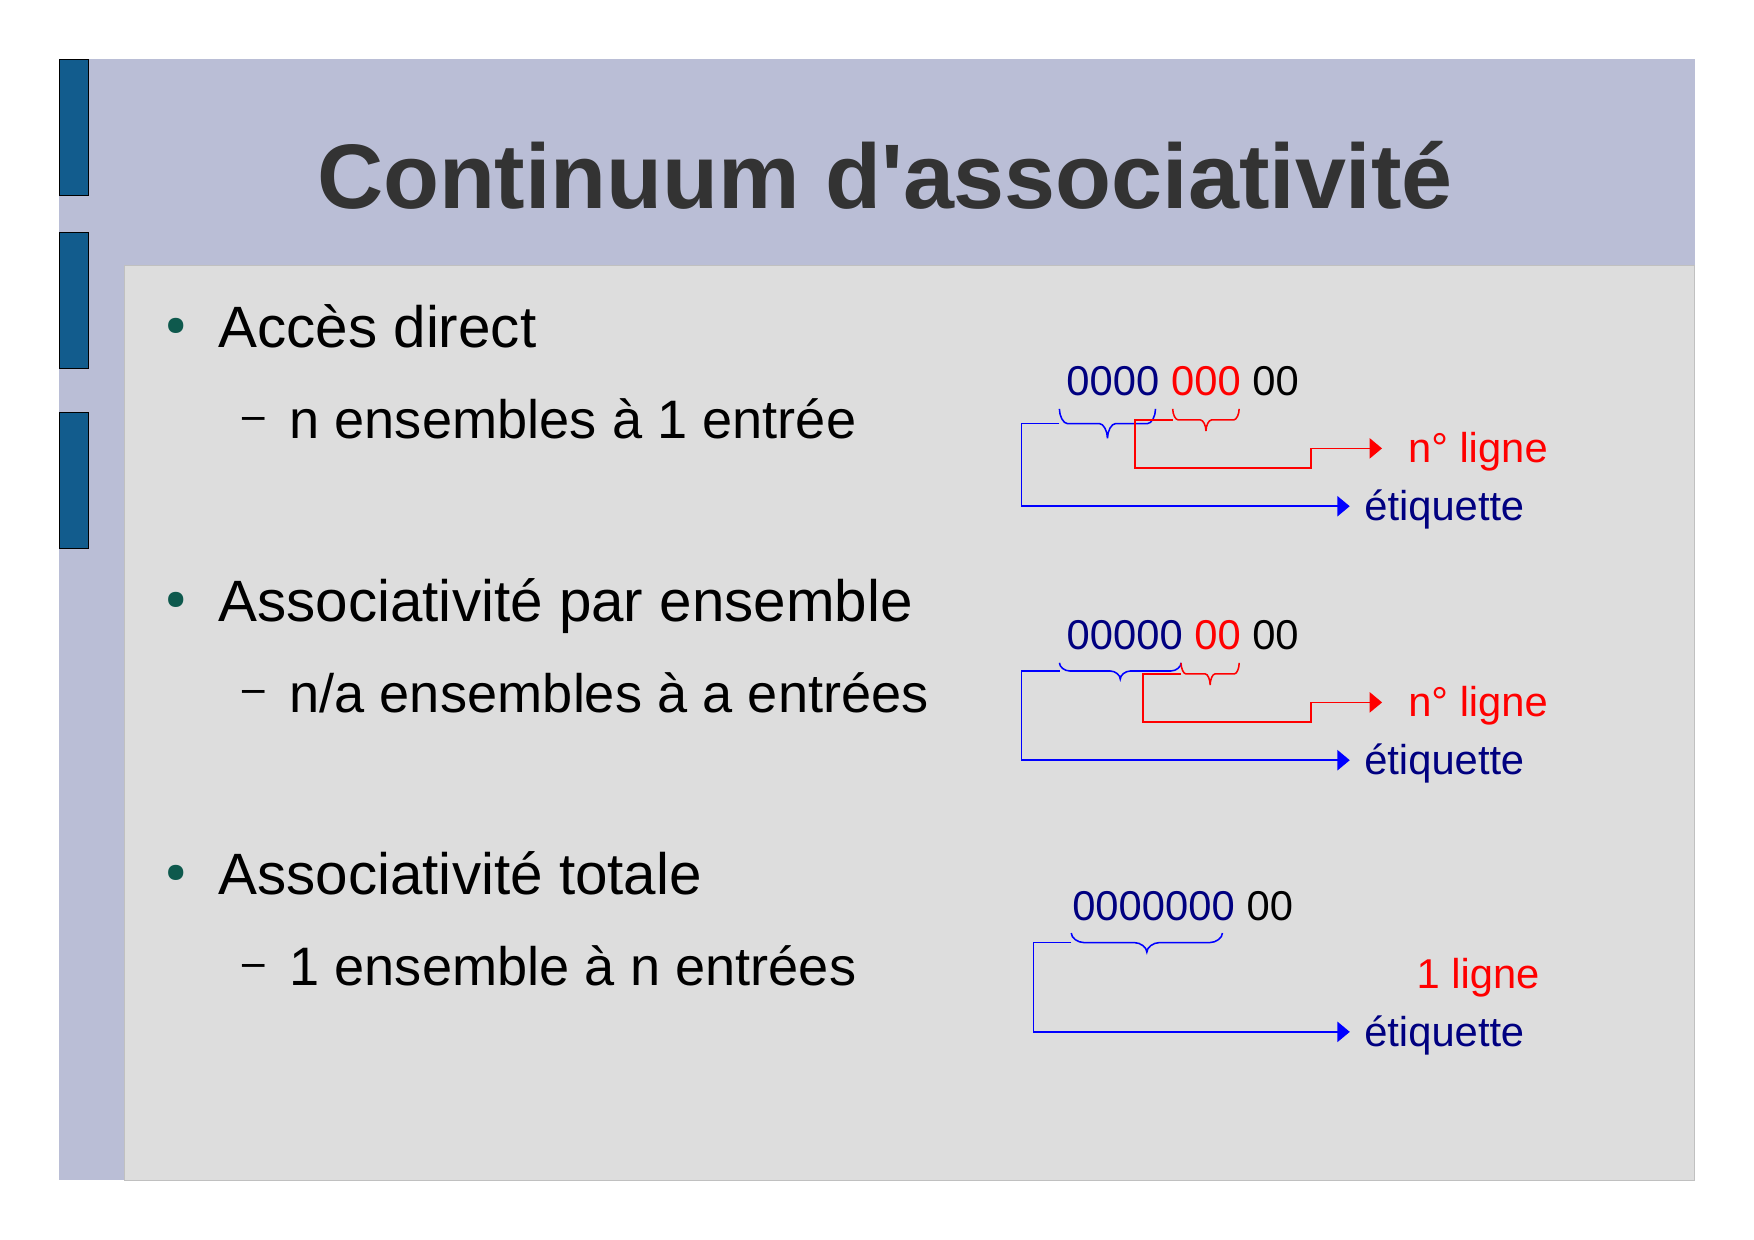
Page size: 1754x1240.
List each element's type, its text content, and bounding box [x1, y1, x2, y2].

text_box étiquette [1349, 1000, 1540, 1063]
text_box étiquette [1349, 475, 1540, 538]
text_box 1 ligne [1390, 943, 1555, 1006]
text_box n° ligne [1381, 417, 1563, 480]
text_box 00000 00 00 [1051, 603, 1314, 666]
text_box 0000000 00 [1057, 875, 1309, 938]
text_box étiquette [1349, 729, 1540, 792]
list Accès direct n ensembles à 1 entrée Associativité par ensemble n/a ensembles à a entrées Associativité totale 1 ensemble à n entrées [147, 295, 945, 1093]
text_box n° ligne [1382, 671, 1563, 734]
text_box 0000 000 00 [1051, 349, 1314, 412]
title Continuum d'associativité [118, 88, 1654, 266]
